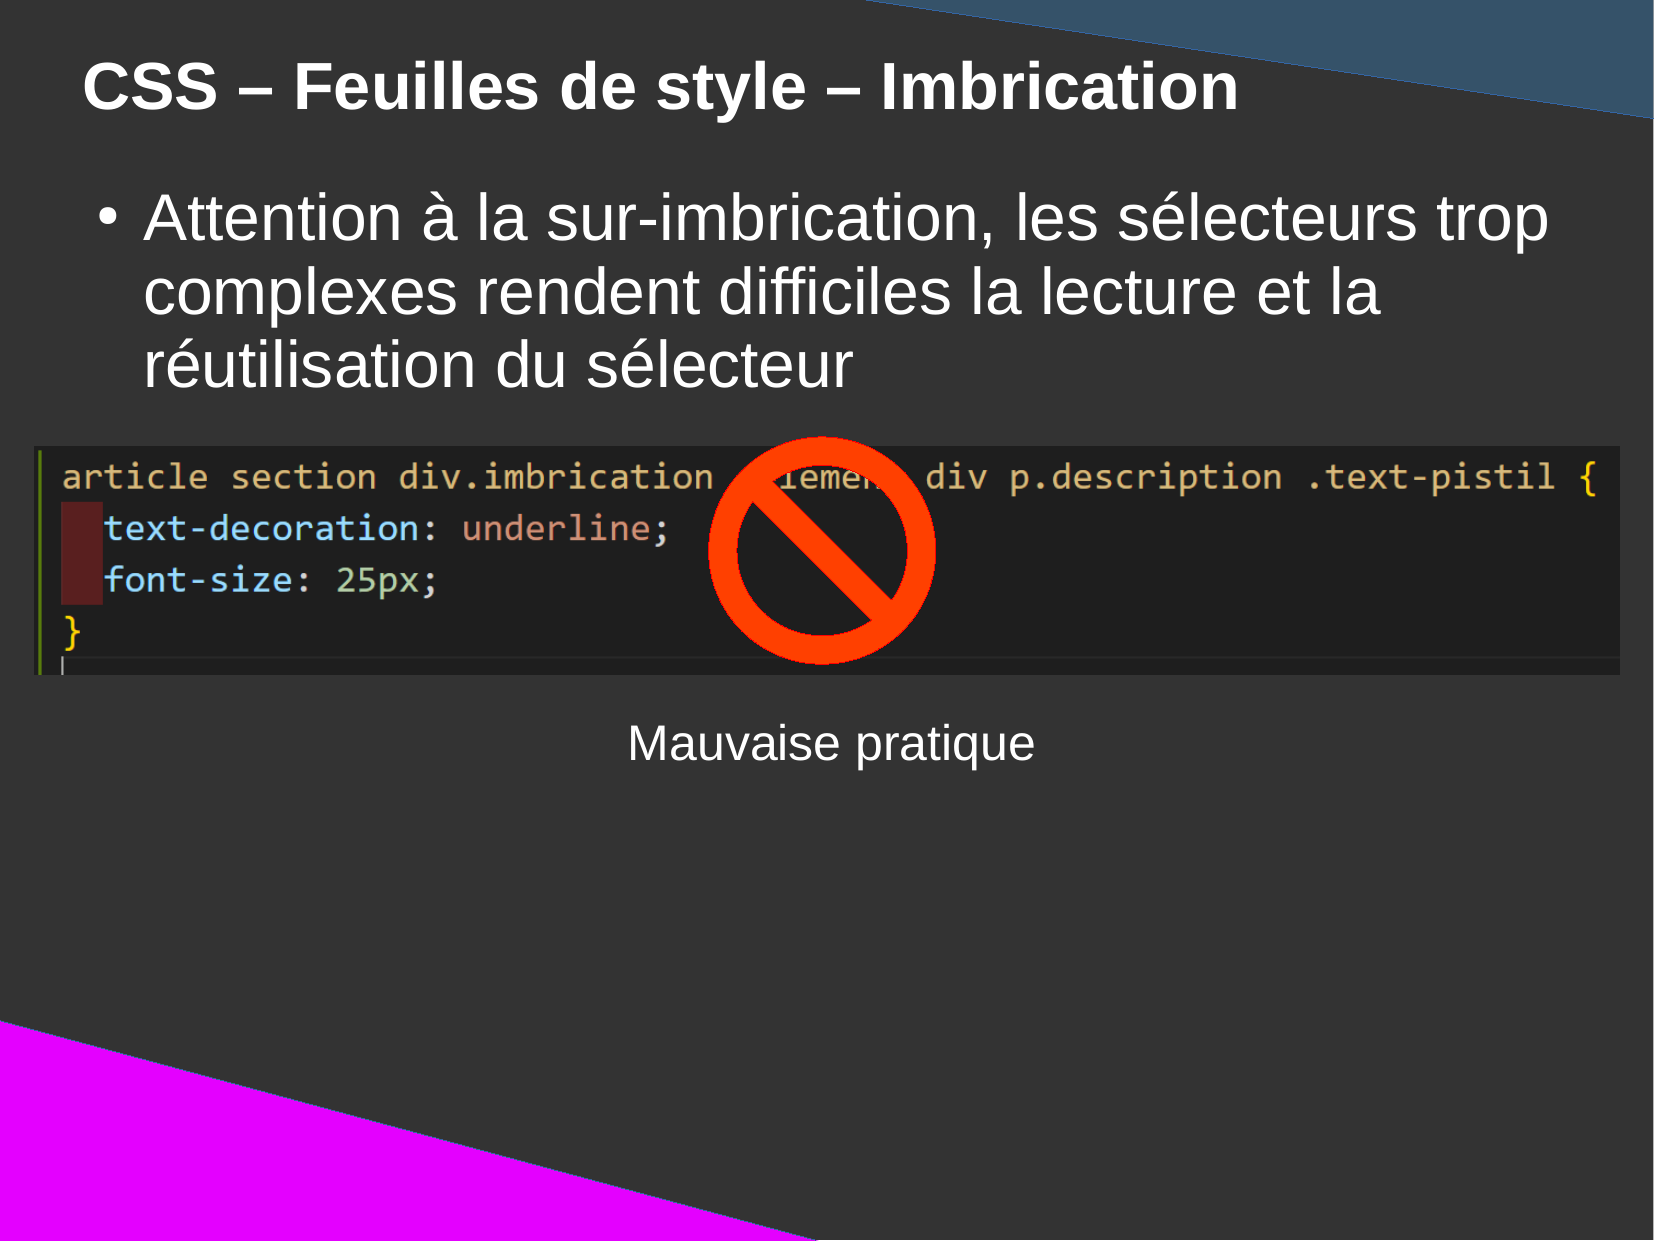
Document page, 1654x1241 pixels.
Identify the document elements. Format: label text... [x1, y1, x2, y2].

picture [737, 503, 870, 635]
text_box [708, 436, 936, 665]
list Attention à la sur-imbrication, les sélecteurs trop complexes rendent difficiles la lecture et la réutilisation du sélecteur [80, 180, 1605, 405]
title CSS – Feuilles de style – Imbrication [82, 49, 1571, 162]
text_box [866, 0, 1654, 119]
title Mauvaise pratique [531, 715, 1133, 827]
text_box [0, 1020, 819, 1241]
picture [34, 446, 1620, 675]
picture [774, 466, 907, 599]
